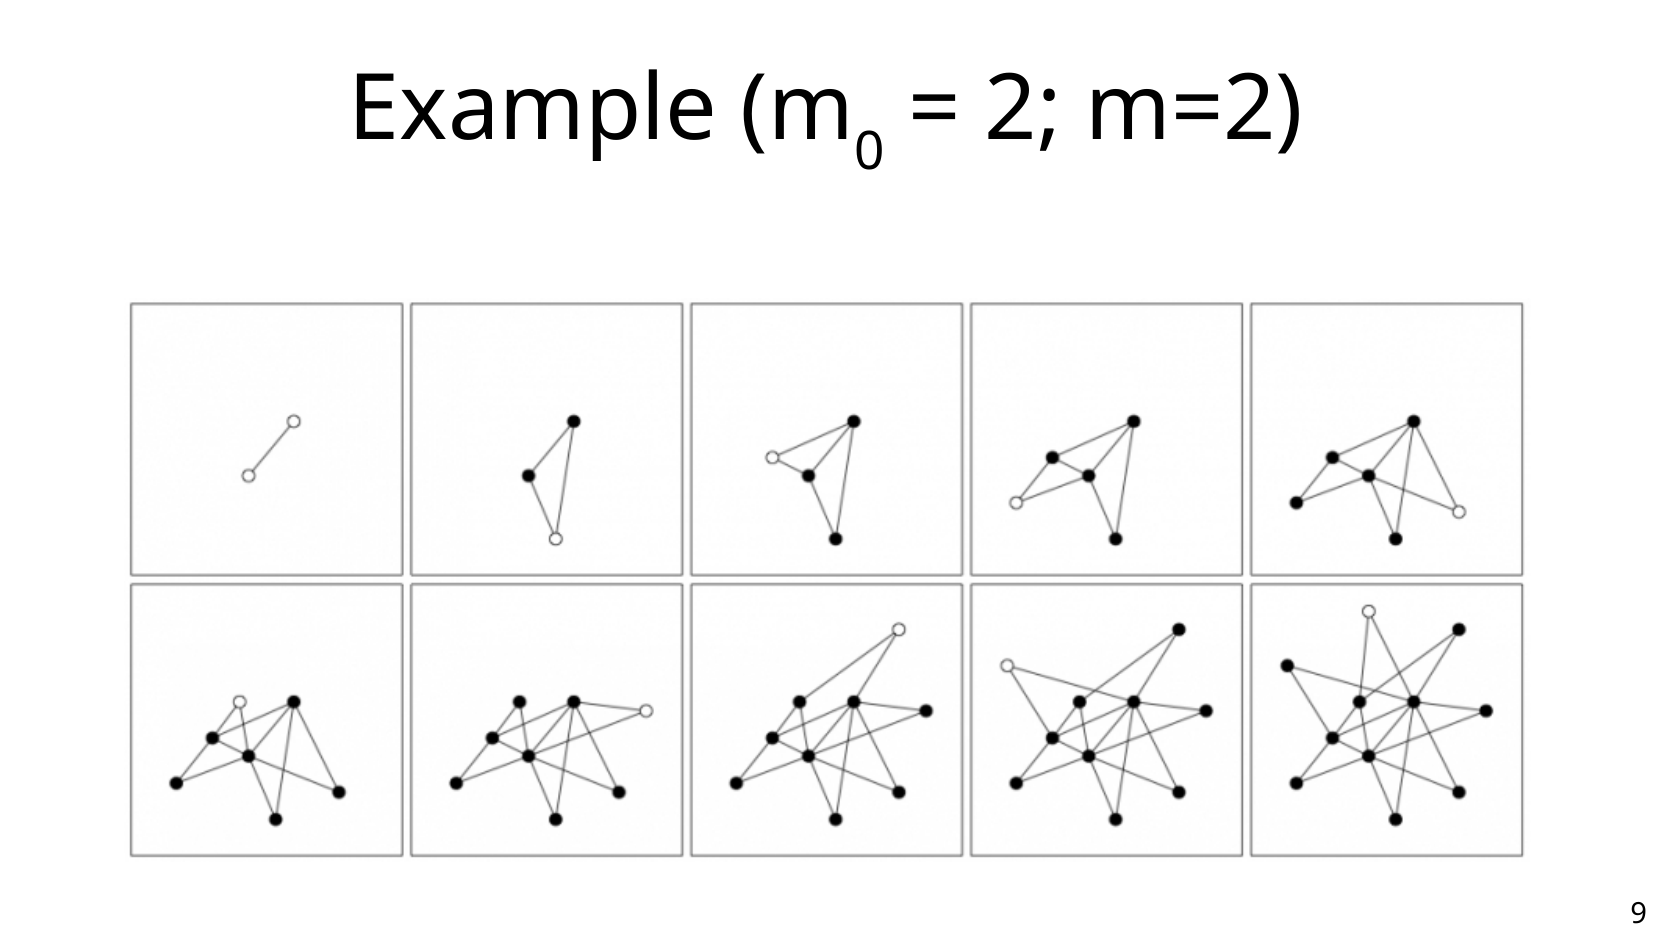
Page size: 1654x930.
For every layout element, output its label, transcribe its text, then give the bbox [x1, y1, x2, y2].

title Example (m0 = 2; m=2) [82, 1, 1571, 225]
picture [124, 298, 1531, 862]
